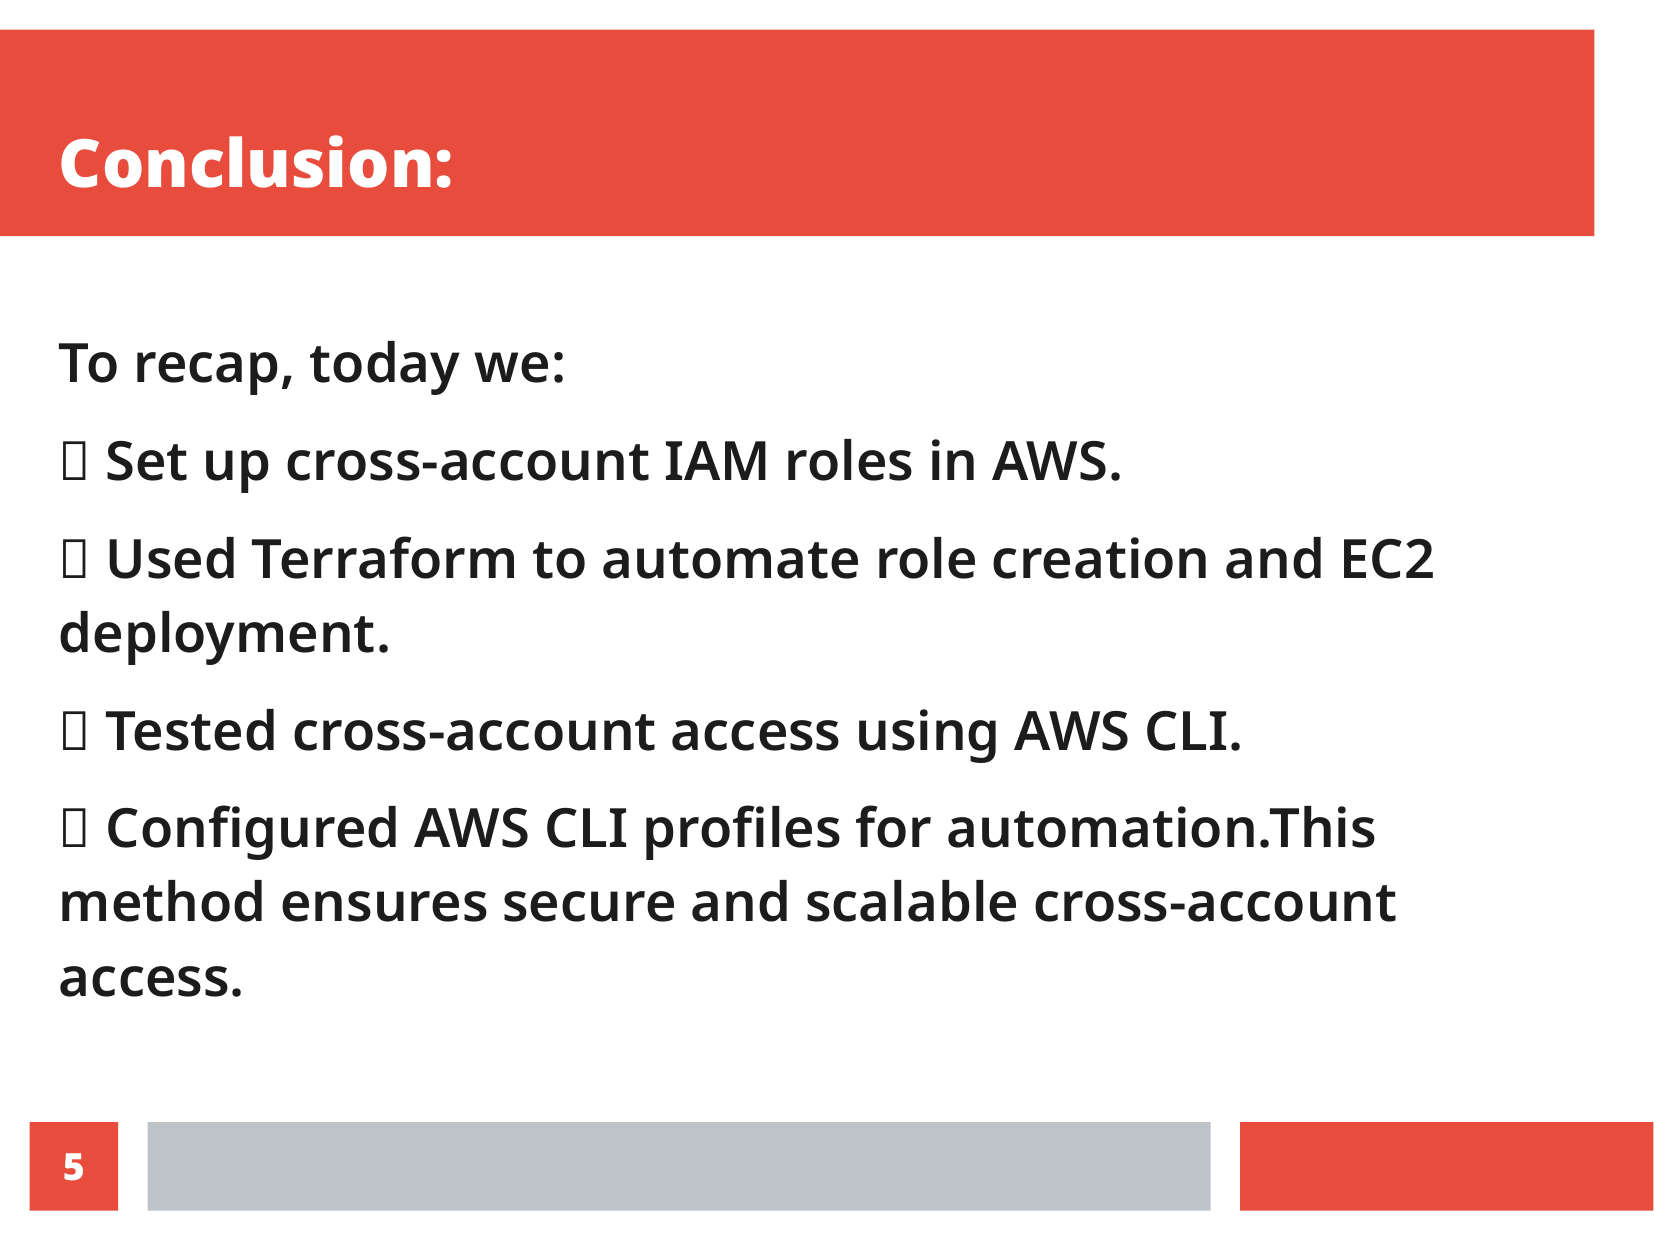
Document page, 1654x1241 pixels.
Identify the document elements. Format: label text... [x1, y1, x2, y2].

list To recap, today we: ✅ Set up cross-account IAM roles in AWS. ✅ Used Terraform to automate role creation and EC2 deployment. ✅ Tested cross-account access using AWS CLI. ✅ Configured AWS CLI profiles for automation.This method ensures secure and scalable cross-account access. [59, 324, 1565, 1093]
title Conclusion: [59, 59, 1595, 207]
